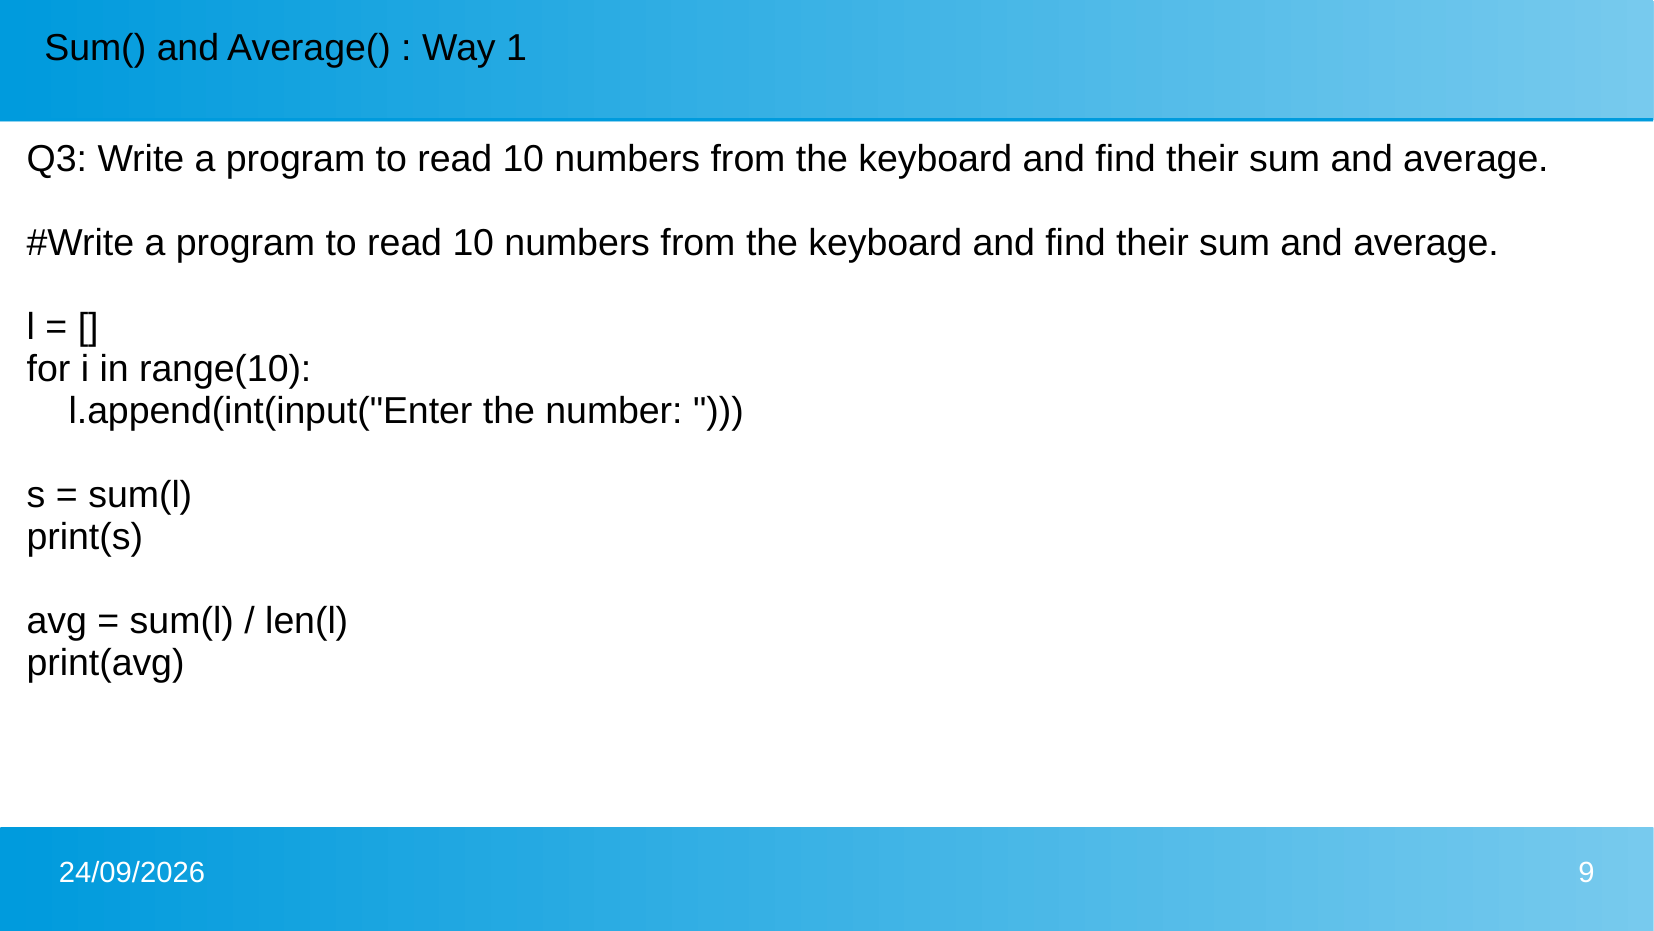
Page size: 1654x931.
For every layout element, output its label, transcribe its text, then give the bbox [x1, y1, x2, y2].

text_box Sum() and Average() : Way 1 [29, 19, 886, 119]
text_box Q3: Write a program to read 10 numbers from the keyboard and find their sum and average. #Write a program to read 10 numbers from the keyboard and find their sum and average. l = [] for i in range(10): l.append(int(input("Enter the number: "))) s = sum(l) print(s) avg = sum(l) / len(l) print(avg) [11, 129, 1607, 817]
